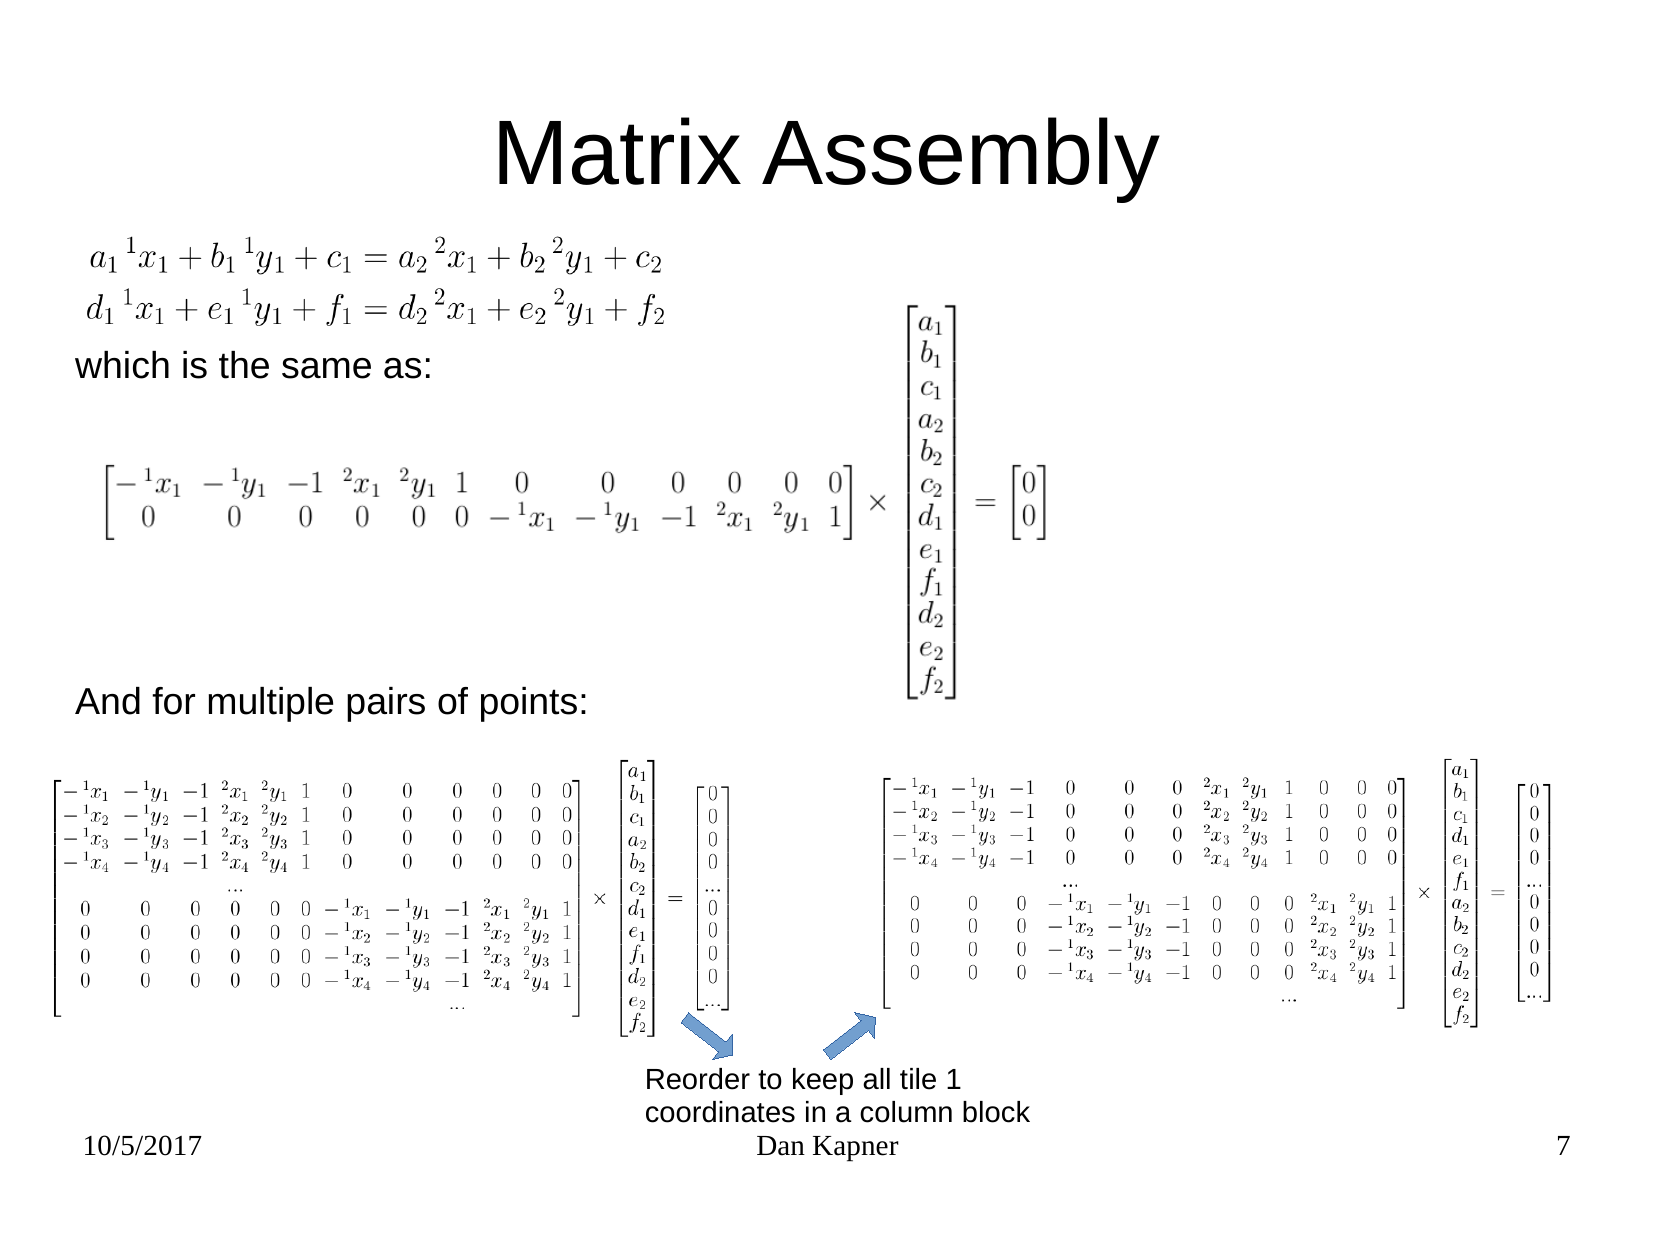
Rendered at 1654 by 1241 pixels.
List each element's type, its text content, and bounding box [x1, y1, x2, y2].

text_box [681, 1012, 733, 1060]
picture [45, 751, 740, 1053]
text_box which is the same as: And for multiple pairs of points: [60, 337, 841, 731]
title Matrix Assembly [82, 49, 1571, 257]
picture [75, 226, 1066, 719]
picture [877, 749, 1561, 1051]
text_box [823, 1012, 876, 1060]
text_box Reorder to keep all tile 1 coordinates in a column block [630, 1055, 1051, 1137]
